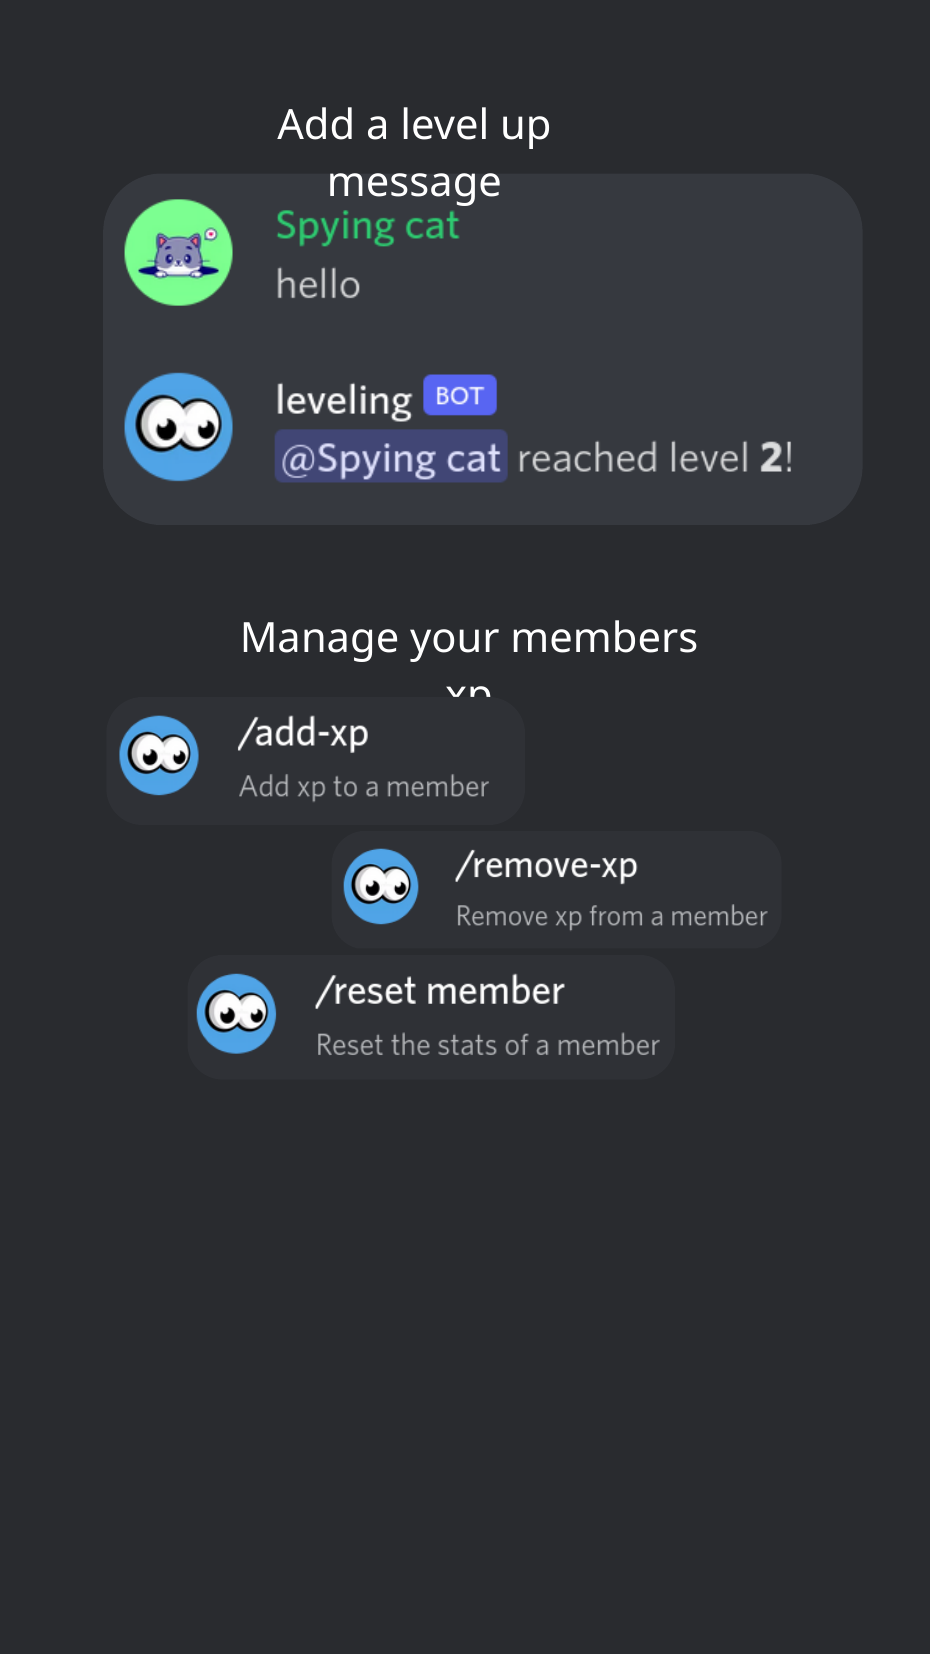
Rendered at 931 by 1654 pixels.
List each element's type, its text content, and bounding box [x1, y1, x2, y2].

text_box [106, 696, 526, 826]
text_box [187, 954, 676, 1080]
text_box [331, 830, 782, 949]
text_box Add a level up message [262, 87, 713, 151]
text_box Manage your members xp [225, 600, 751, 676]
text_box [371, 176, 383, 183]
text_box [484, 176, 496, 183]
text_box [435, 185, 445, 193]
text_box [342, 173, 352, 177]
text_box [458, 176, 470, 193]
text_box [103, 173, 863, 526]
